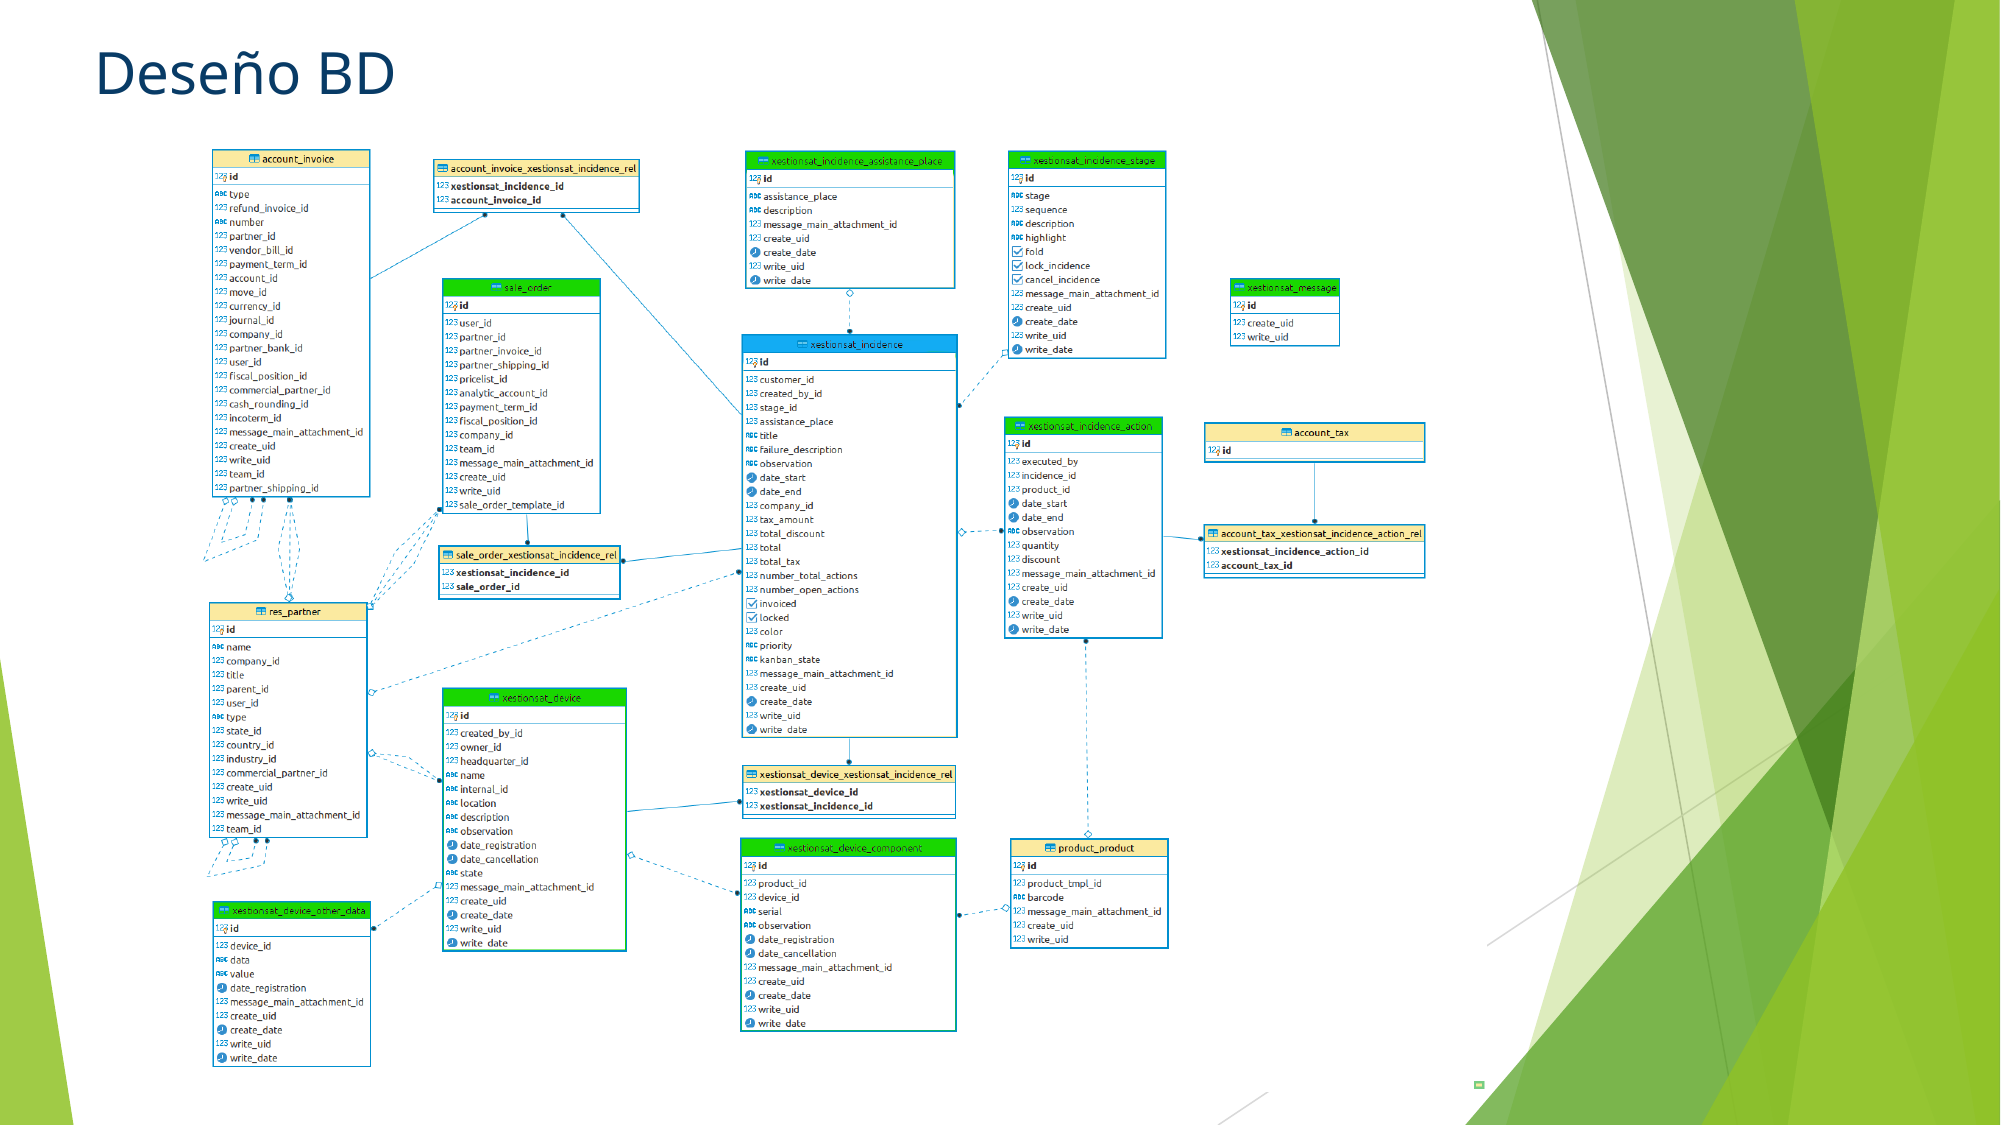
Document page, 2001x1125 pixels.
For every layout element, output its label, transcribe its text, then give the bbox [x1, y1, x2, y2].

title Deseño BD [94, 18, 568, 124]
picture [176, 123, 1487, 1092]
